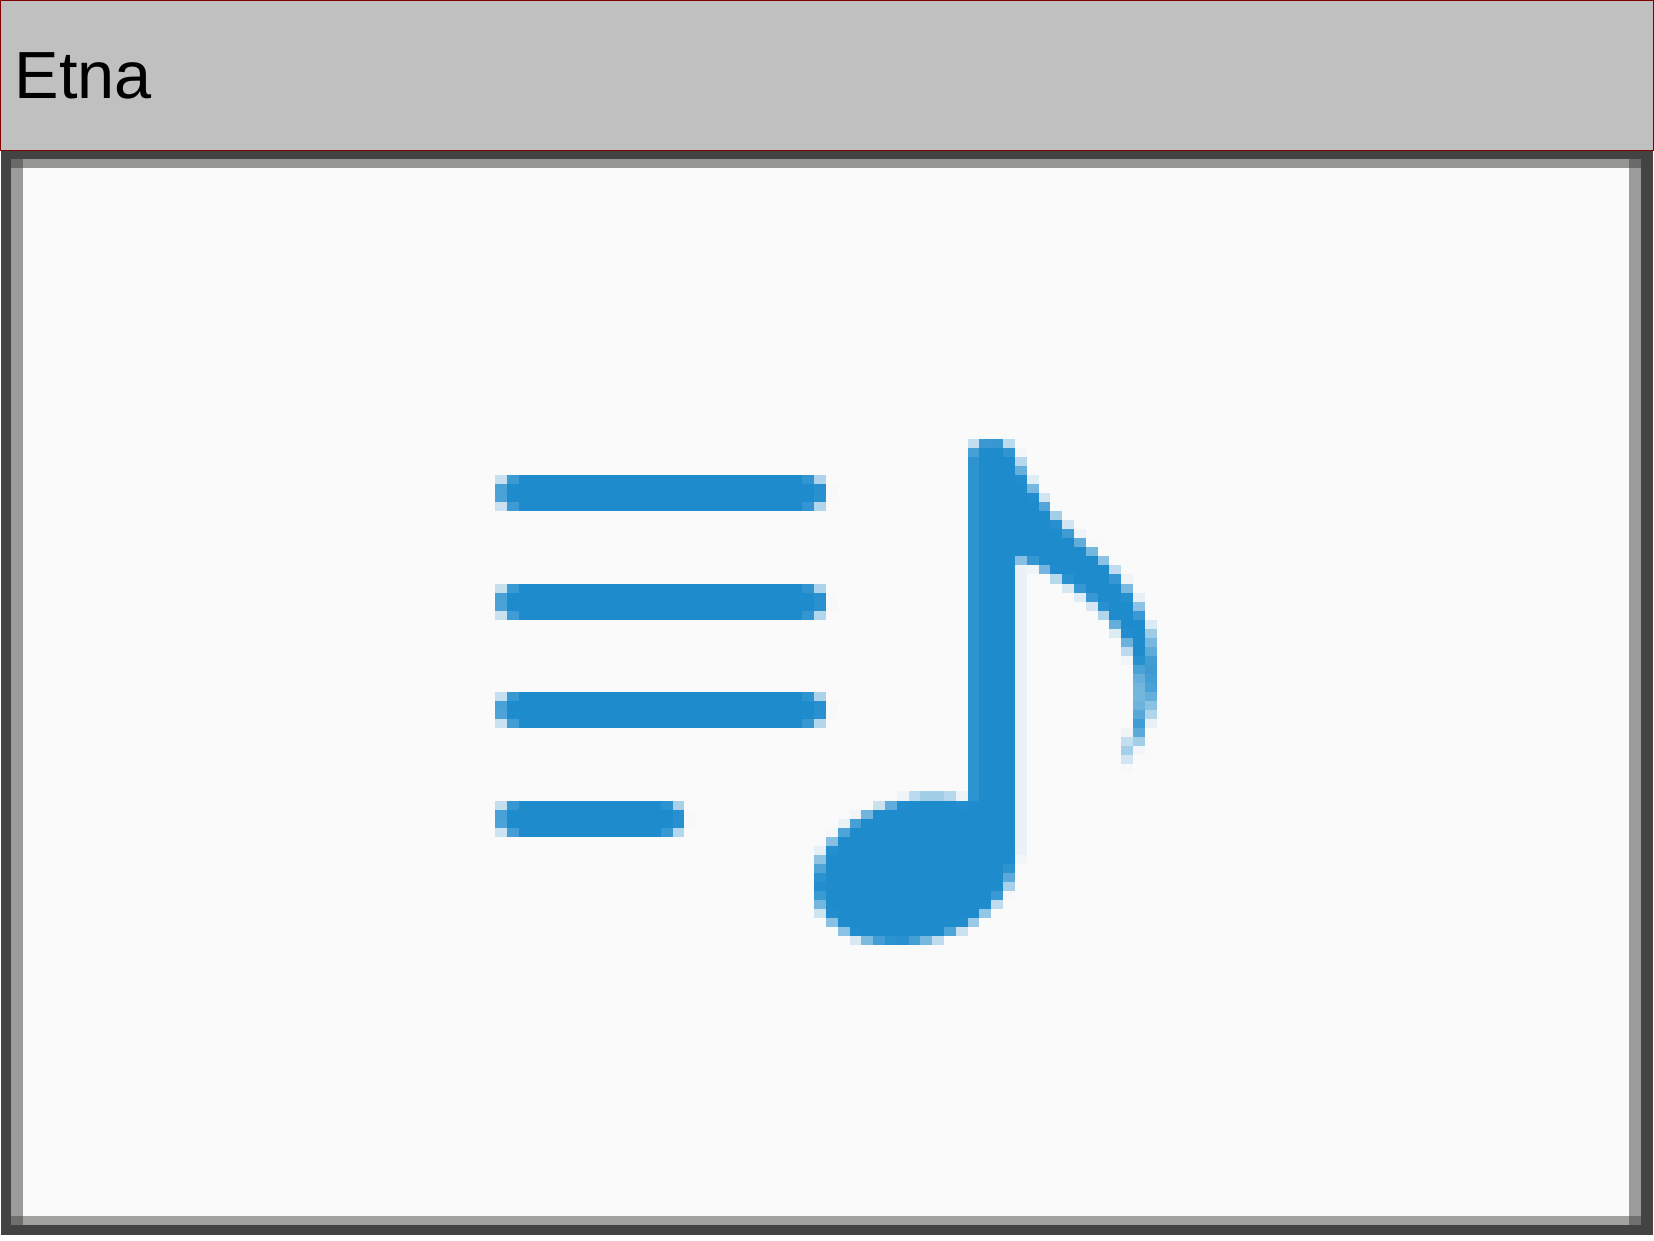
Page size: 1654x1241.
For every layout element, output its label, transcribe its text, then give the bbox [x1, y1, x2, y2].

text_box [0, 150, 1654, 1236]
text_box Etna [0, 0, 1654, 150]
